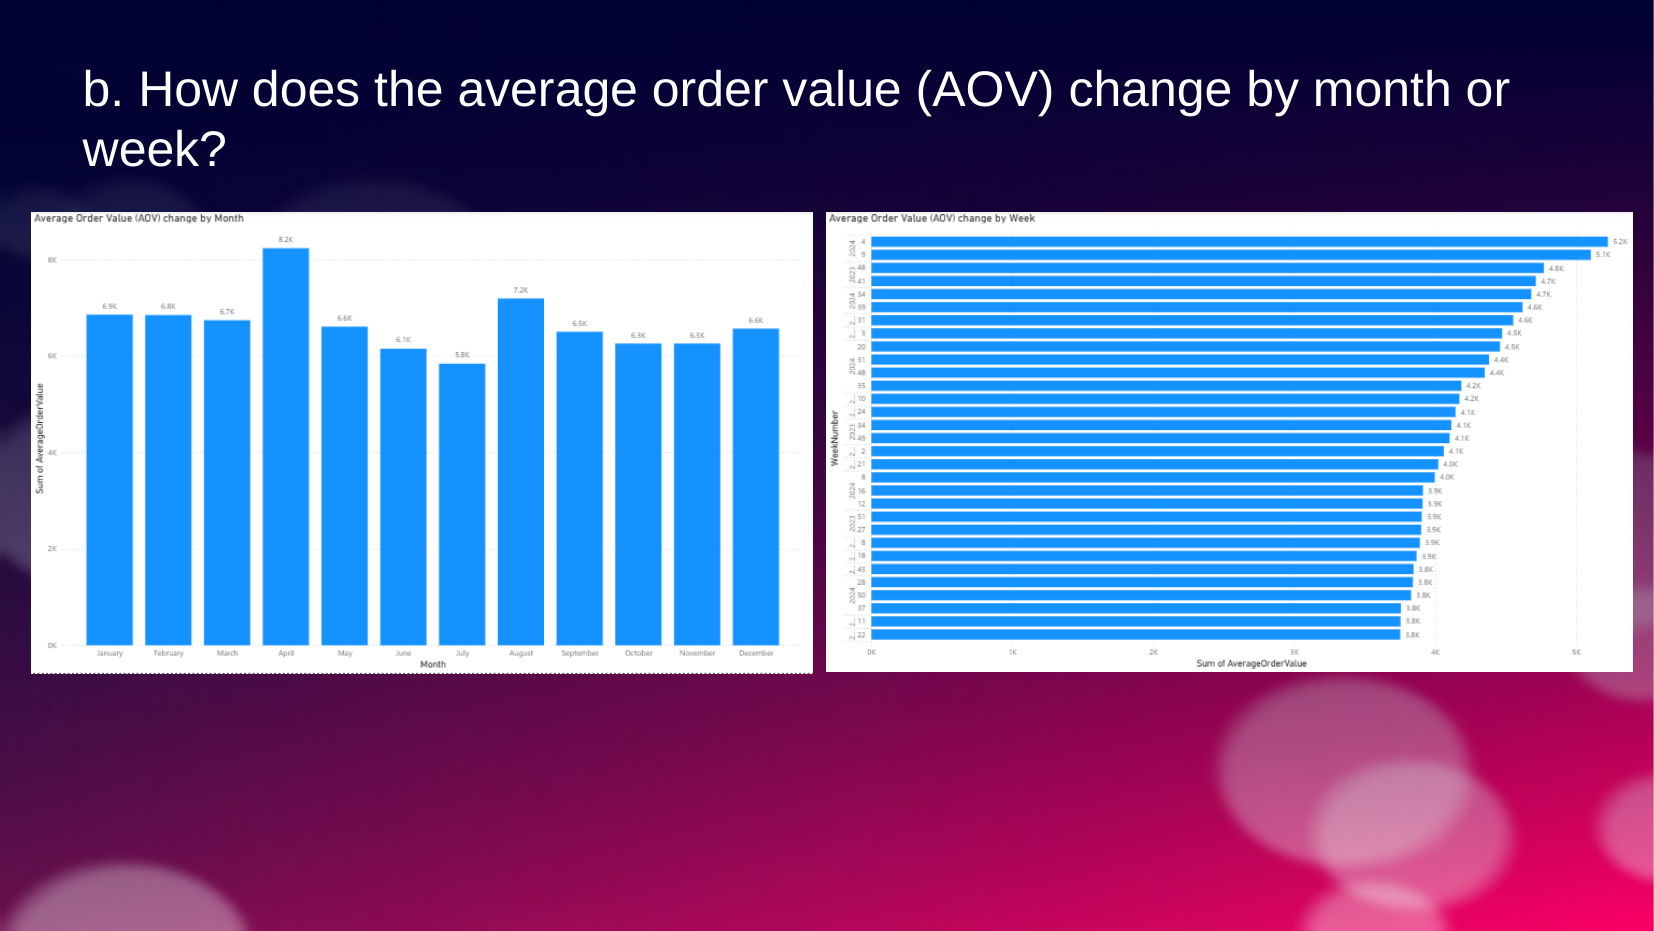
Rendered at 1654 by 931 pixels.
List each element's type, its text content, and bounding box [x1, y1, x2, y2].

list b. How does the average order value (AOV) change by month or week? [82, 56, 1571, 532]
picture [31, 212, 813, 674]
picture [826, 212, 1633, 672]
